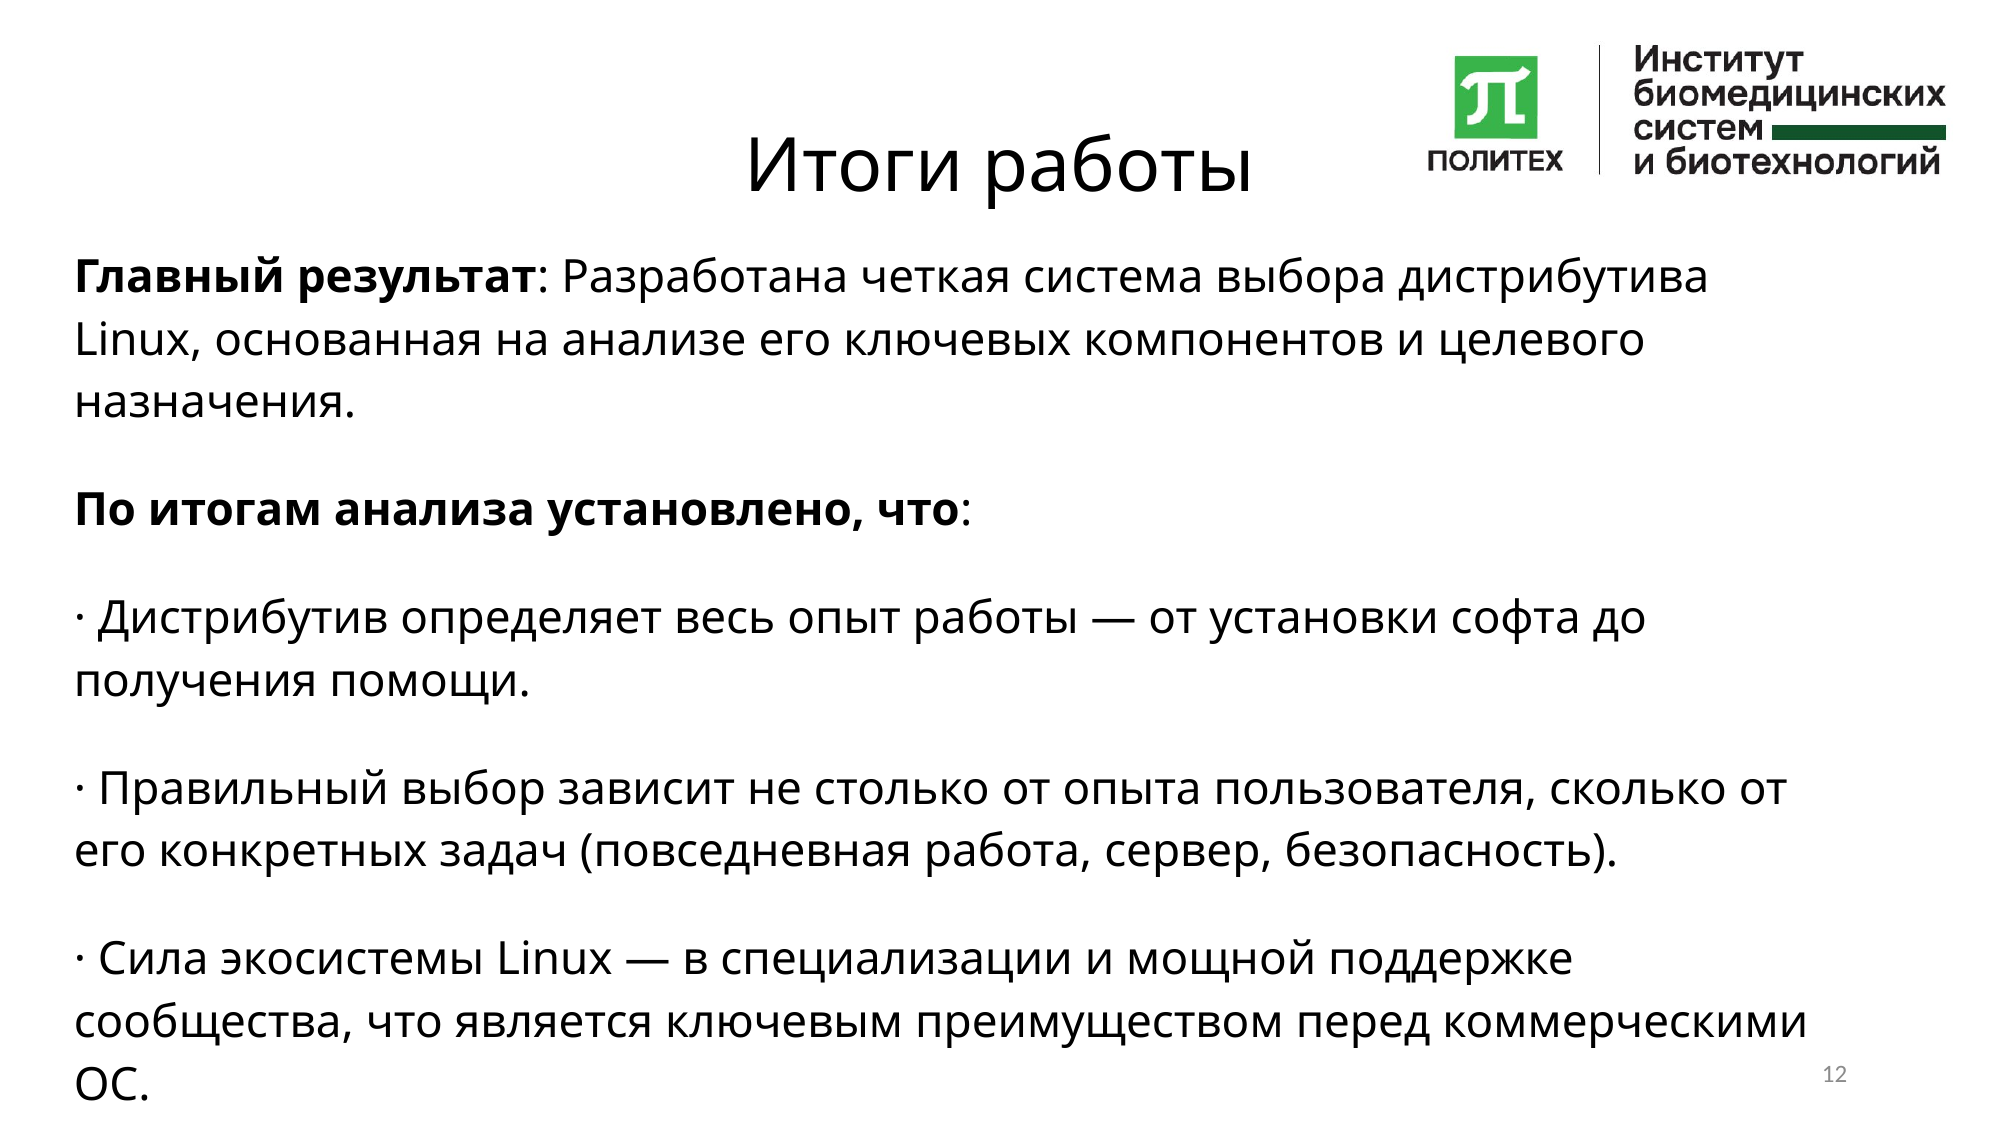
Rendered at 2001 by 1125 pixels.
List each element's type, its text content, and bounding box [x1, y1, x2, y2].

text_box Итоги работы [0, 88, 2000, 237]
picture [1387, 23, 1976, 88]
text_box Главный результат: Разработана четкая система выбора дистрибутива Linux, основанная на анализе его ключевых компонентов и целевого назначения. По итогам анализа установлено, что: · Дистрибутив определяет весь опыт работы — от установки софта до получения помощи. · Правильный выбор зависит не столько от опыта пользователя, сколько от его конкретных задач (повседневная работа, сервер, безопасность). · Сила экосистемы Linux — в специализации и мощной поддержке сообщества, что является ключевым преимуществом перед коммерческими ОС. [59, 236, 1861, 1098]
